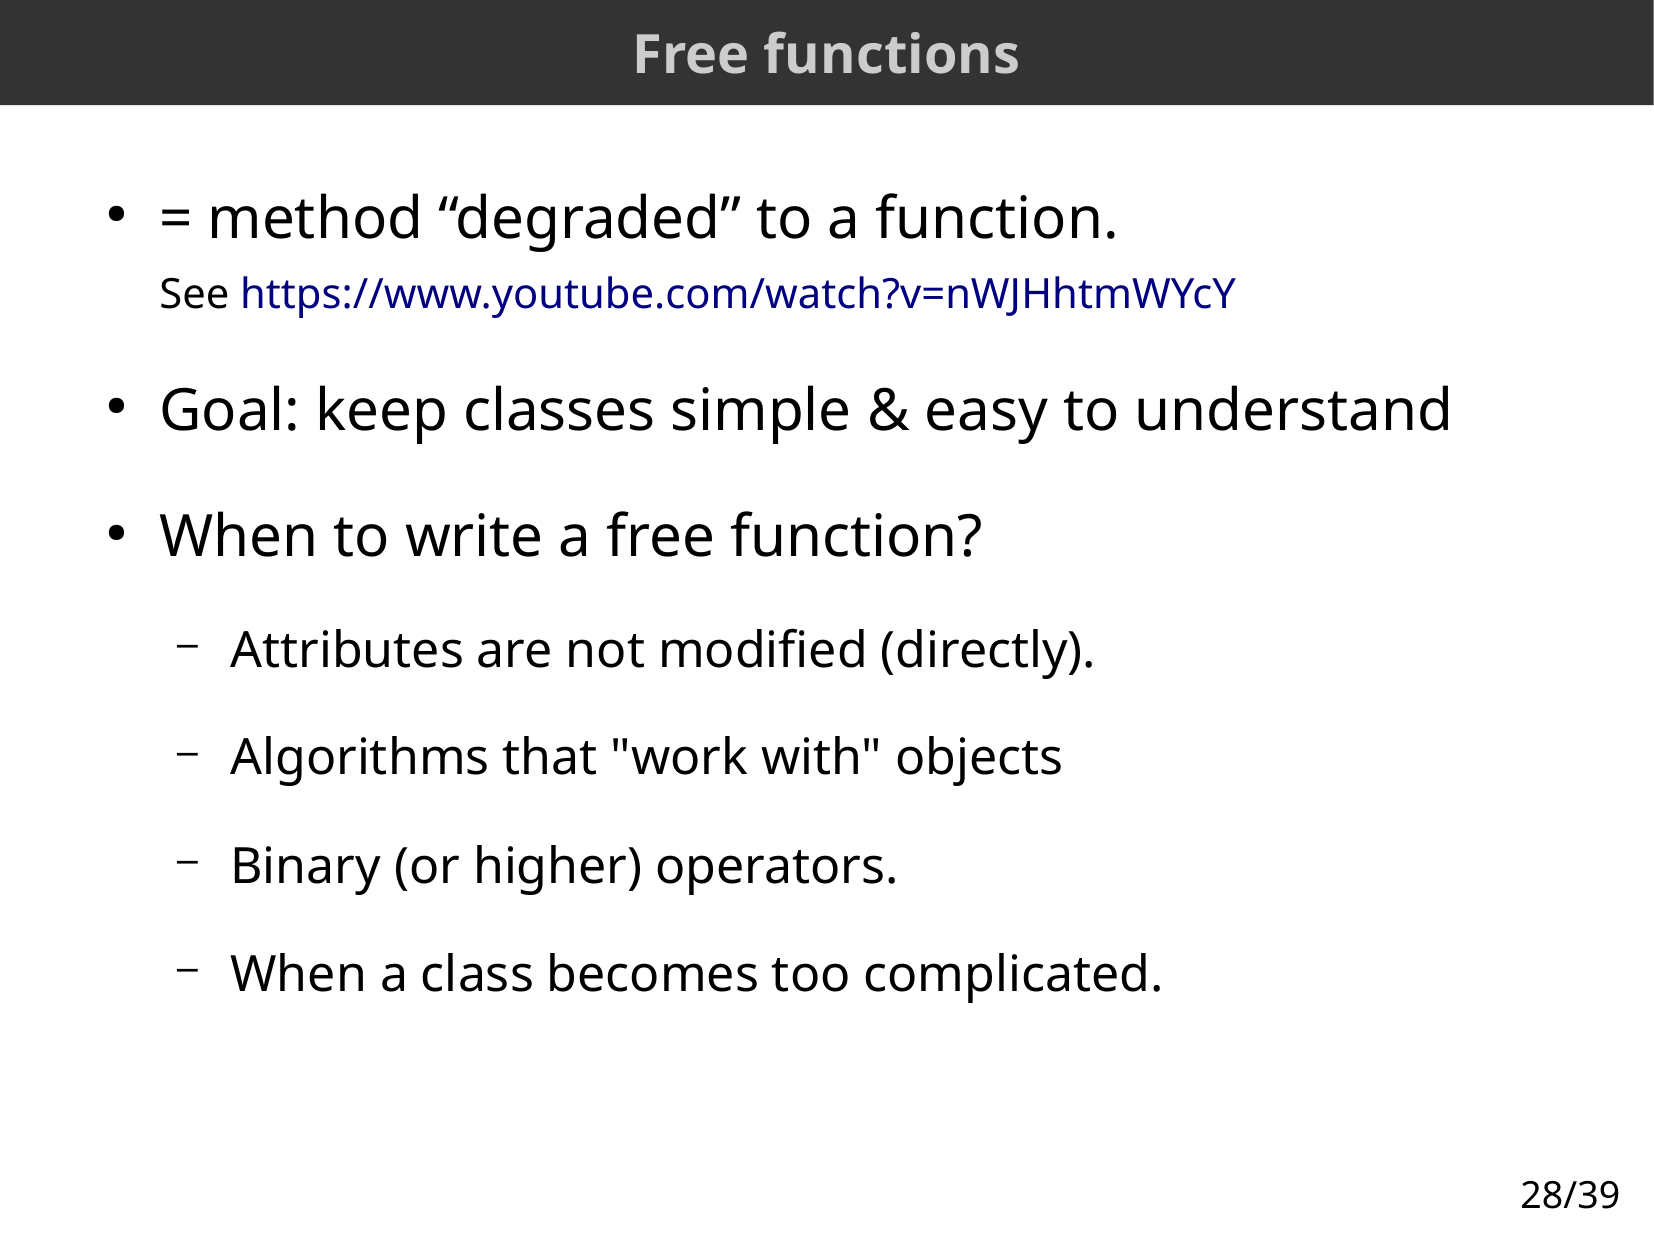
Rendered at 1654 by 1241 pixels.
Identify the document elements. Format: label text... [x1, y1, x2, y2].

title Free functions [0, 0, 1654, 105]
list = method “degraded” to a function. See https://www.youtube.com/watch?v=nWJHhtmWYcY Goal: keep classes simple & easy to understand When to write a free function? Attributes are not modified (directly). Algorithms that "work with" objects Binary (or higher) operators. When a class becomes too complicated. [0, 105, 1654, 1241]
